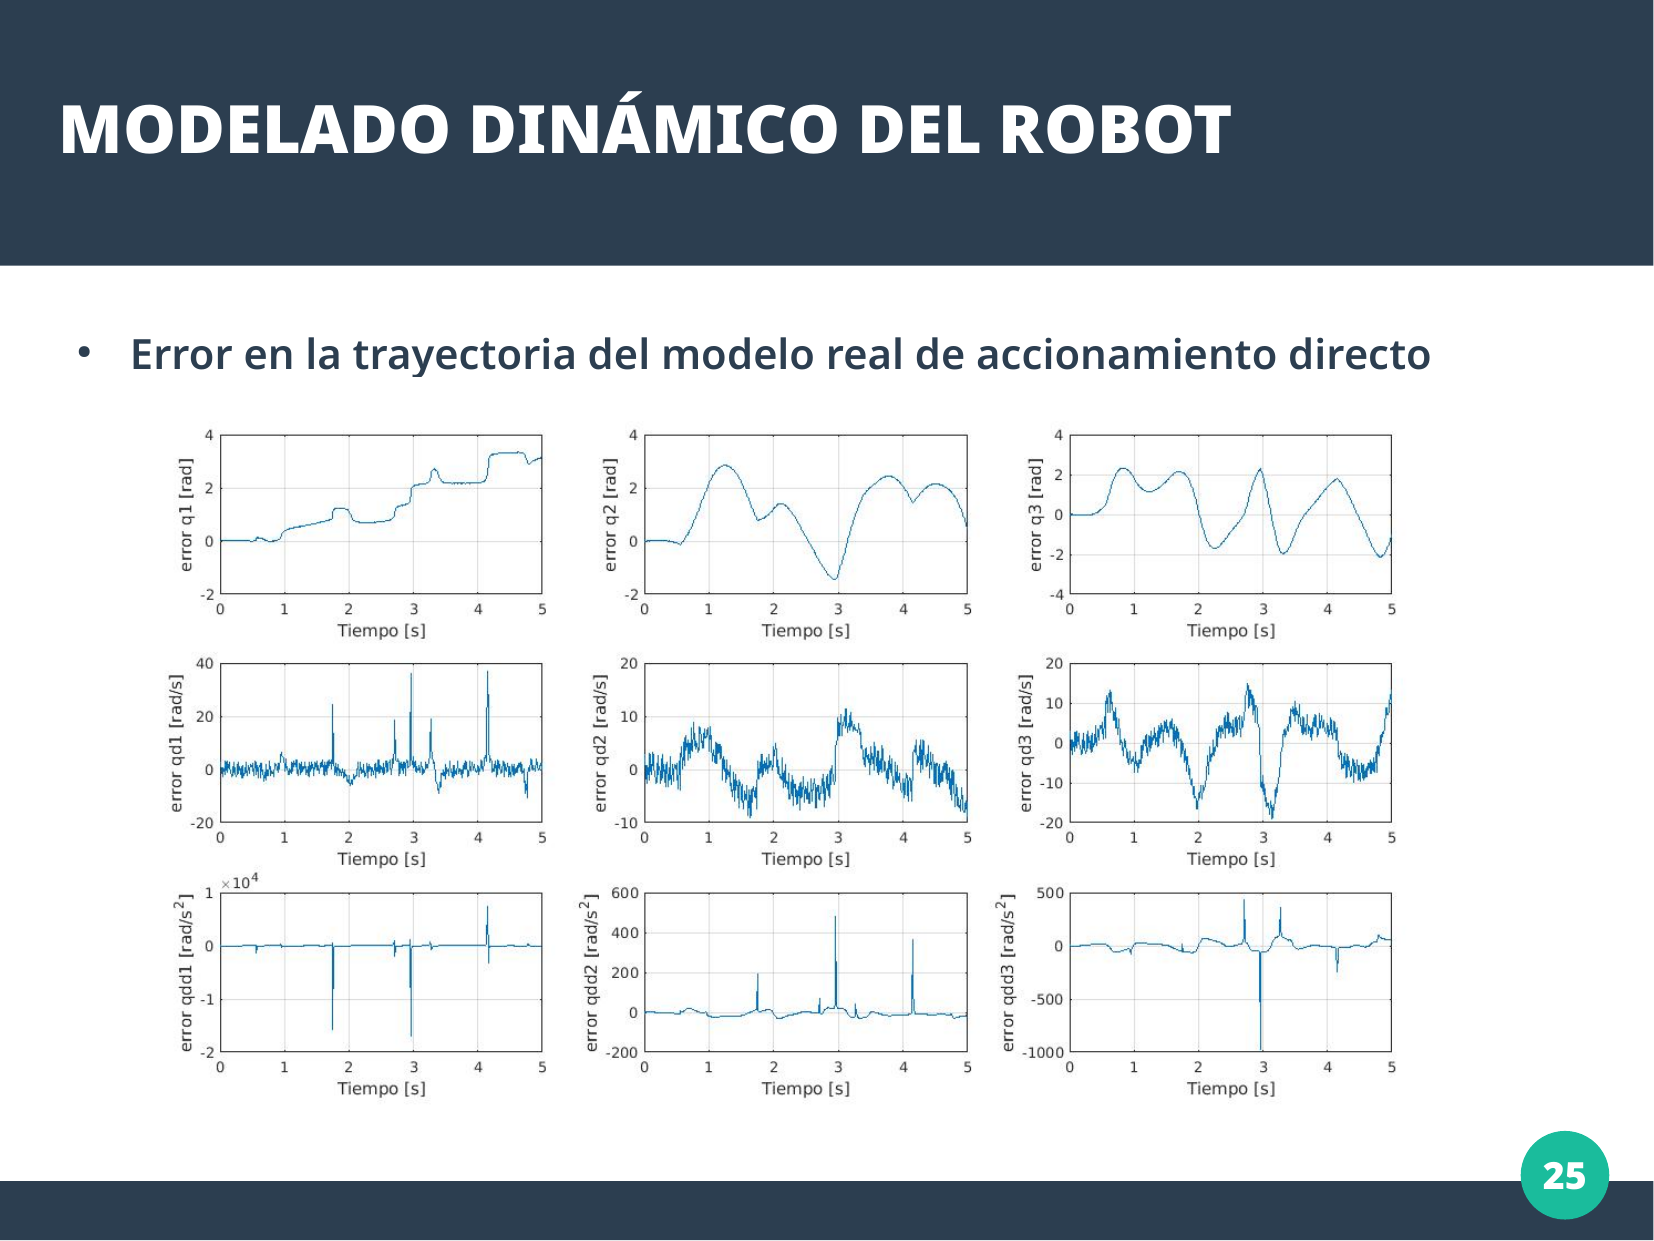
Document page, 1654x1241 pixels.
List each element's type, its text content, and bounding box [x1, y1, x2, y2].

title MODELADO DINÁMICO DEL ROBOT [59, 49, 1595, 207]
picture [23, 377, 1536, 1141]
list Error en la trayectoria del modelo real de accionamiento directo [59, 324, 1595, 1152]
